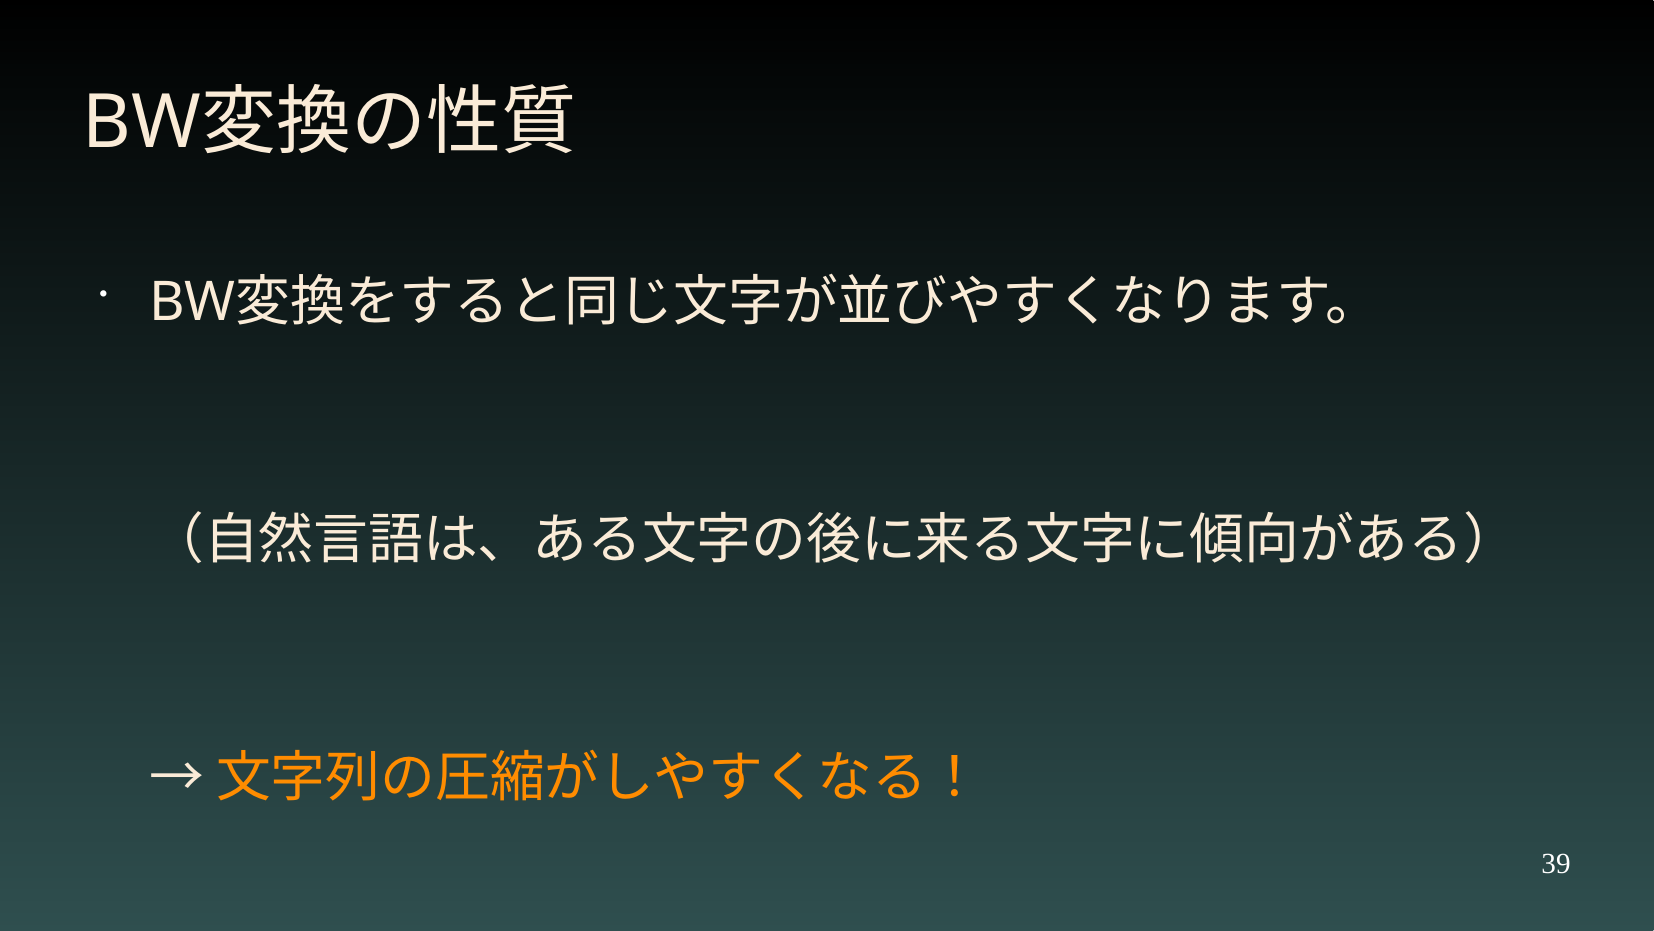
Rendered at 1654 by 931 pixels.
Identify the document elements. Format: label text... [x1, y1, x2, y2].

title BW変換の性質 [82, 37, 969, 193]
list BW変換をすると同じ文字が並びやすくなります。 （自然言語は、ある文字の後に来る文字に傾向がある） → 文字列の圧縮がしやすくなる！ [82, 217, 1571, 898]
